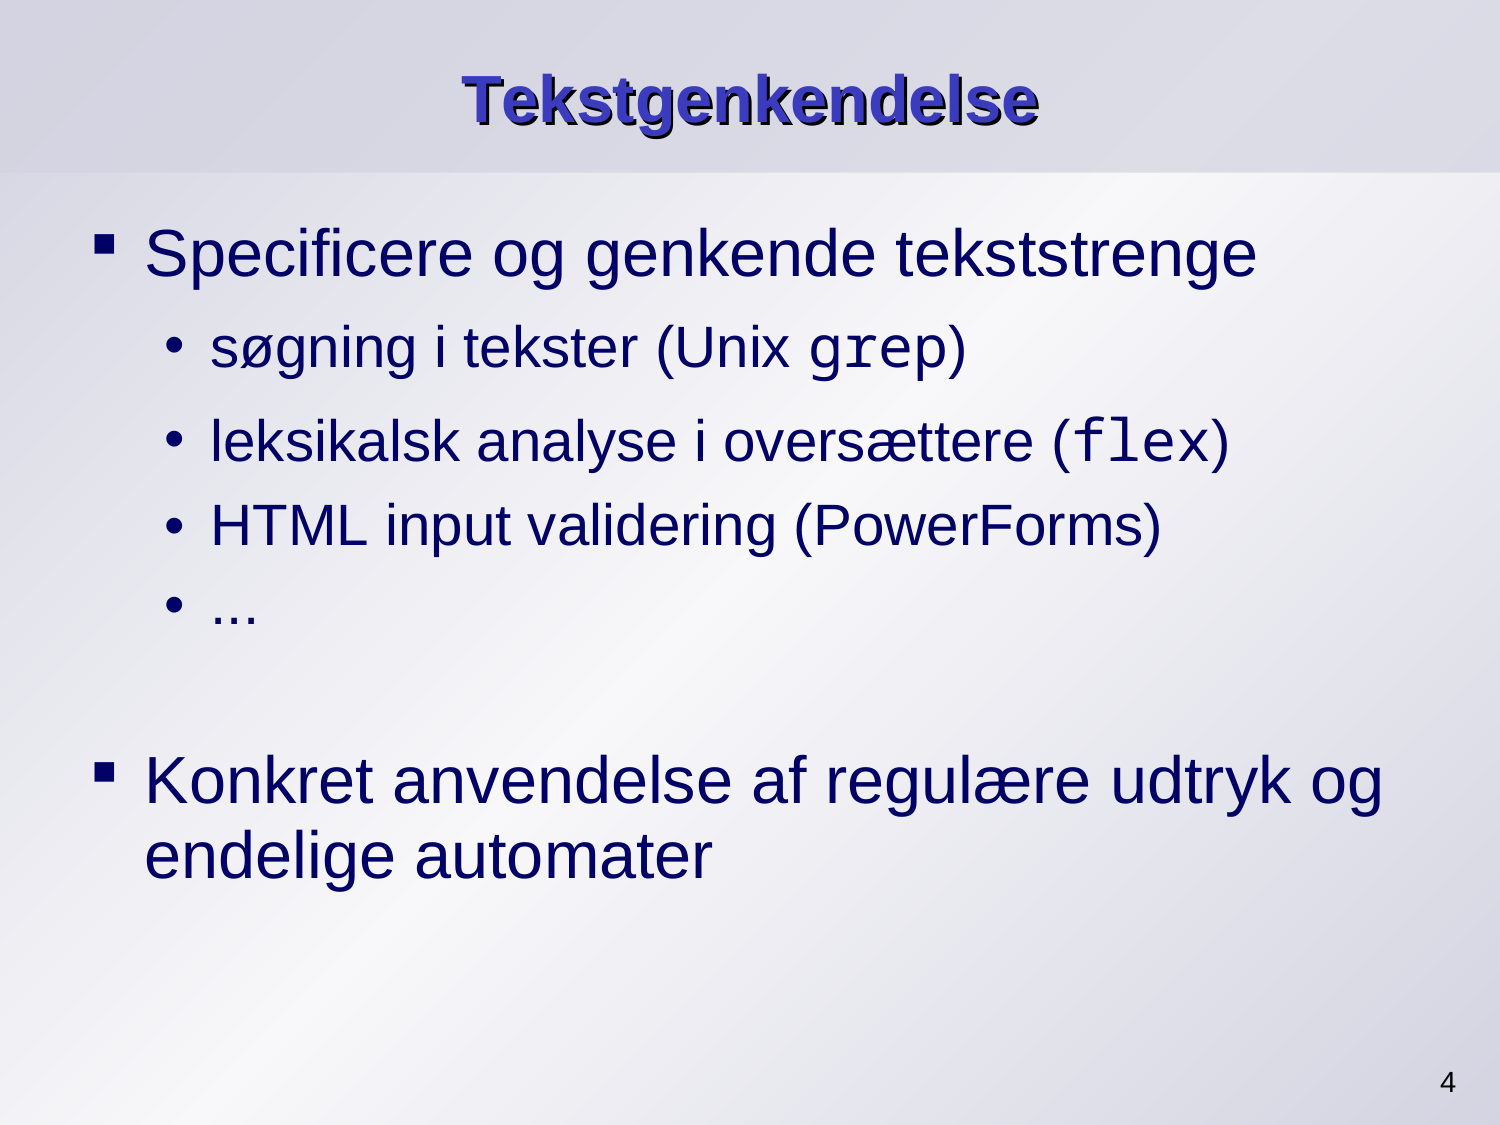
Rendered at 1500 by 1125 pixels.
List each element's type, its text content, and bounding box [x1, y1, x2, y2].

title Tekstgenkendelse [75, 24, 1426, 174]
list Specificere og genkende tekststrenge søgning i tekster (Unix grep) leksikalsk analyse i oversættere (flex) HTML input validering (PowerForms) ... Konkret anvendelse af regulære udtryk og endelige automater [74, 208, 1459, 1048]
